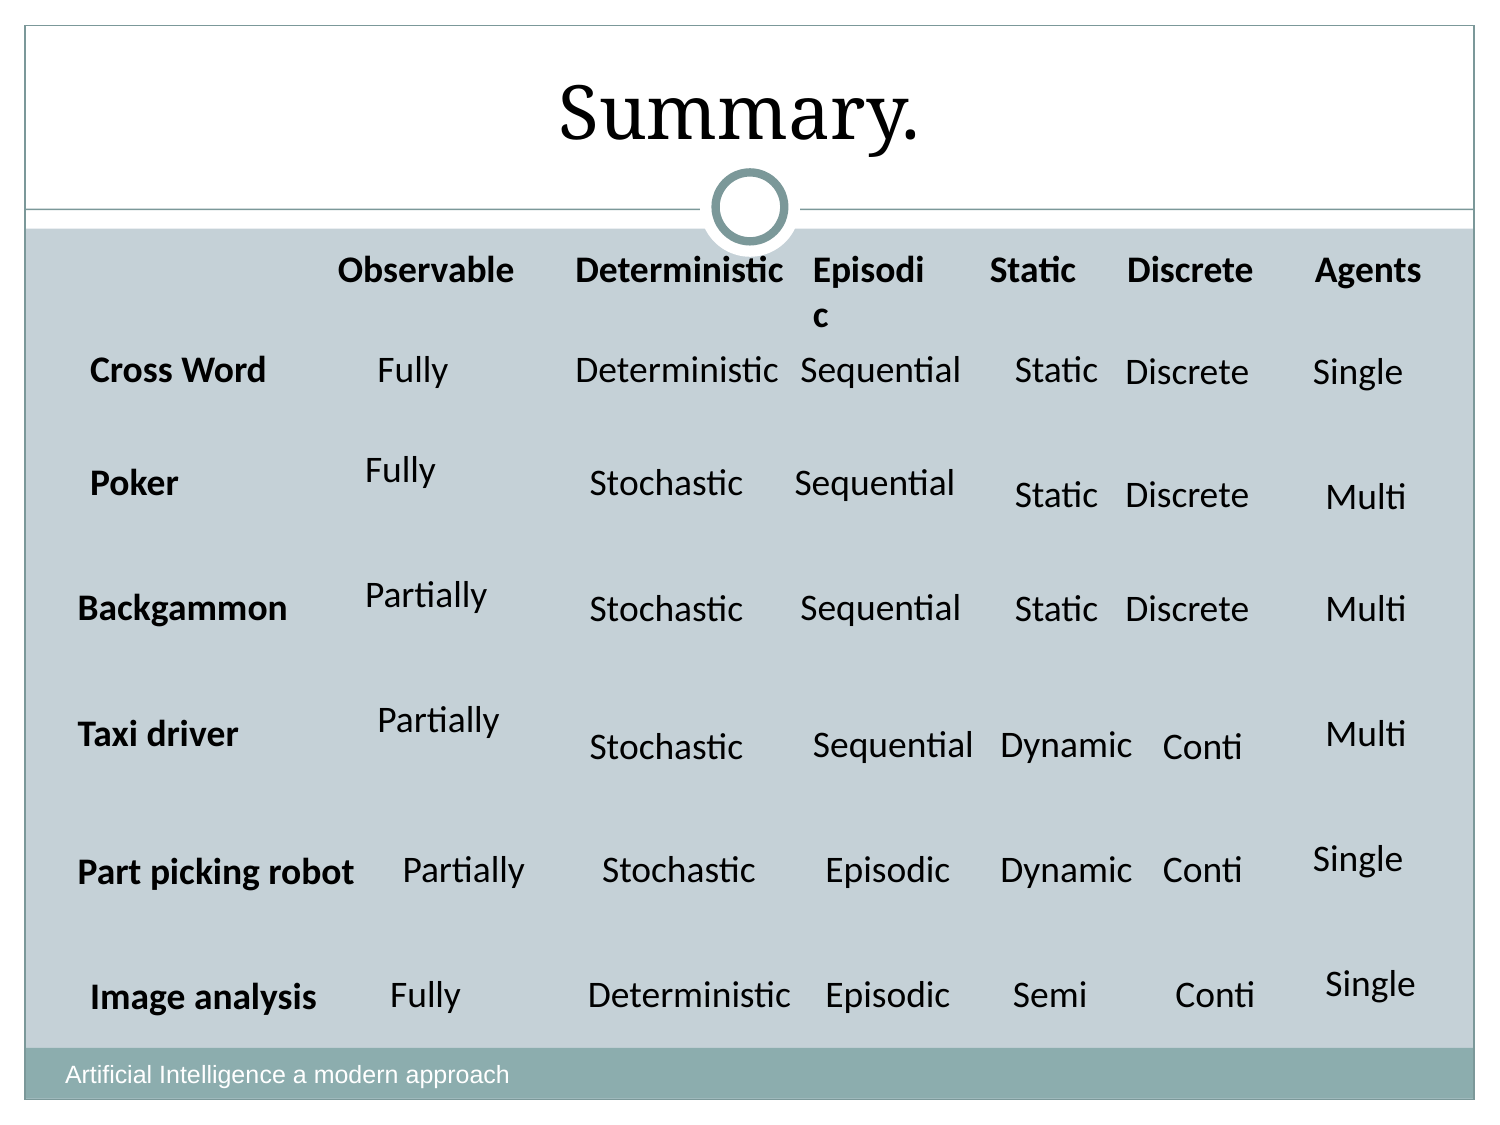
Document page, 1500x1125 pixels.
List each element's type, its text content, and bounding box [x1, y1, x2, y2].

text_box Multi [1310, 701, 1423, 763]
text_box Sequential [779, 450, 973, 511]
text_box Artificial Intelligence a modern approach [49, 1051, 638, 1112]
text_box Poker [75, 450, 195, 511]
text_box Dynamic [985, 837, 1147, 899]
text_box Agents [1299, 237, 1438, 299]
text_box Taxi driver [62, 701, 256, 763]
text_box Discrete [1110, 576, 1267, 638]
text_box Stochastic [574, 714, 761, 775]
text_box Discrete [1110, 339, 1267, 400]
text_box Single [1310, 951, 1433, 1013]
text_box Multi [1310, 464, 1423, 525]
text_box Stochastic [587, 837, 773, 899]
text_box Static [974, 237, 1093, 299]
text_box Episodic [810, 837, 968, 899]
text_box Fully [374, 962, 486, 1024]
text_box Dynamic [985, 712, 1150, 774]
text_box Partially [387, 837, 543, 899]
text_box Partially [350, 562, 506, 624]
text_box Observable [322, 237, 531, 299]
text_box Sequential [785, 337, 979, 399]
text_box Episodic [797, 237, 956, 299]
text_box Deterministic [572, 962, 809, 1024]
text_box Single [1297, 826, 1420, 888]
text_box Partially [362, 687, 518, 749]
text_box Stochastic [574, 576, 761, 638]
text_box Static [999, 576, 1110, 638]
text_box Single [1297, 339, 1420, 400]
text_box Static [999, 337, 1115, 399]
text_box Sequential [785, 575, 979, 636]
text_box Conti [1160, 962, 1272, 1024]
text_box Semi [997, 962, 1104, 1024]
text_box Part picking robot [62, 839, 380, 900]
text_box Episodic [810, 962, 968, 1024]
text_box Multi [1310, 576, 1423, 638]
text_box Deterministic [560, 237, 797, 299]
text_box Fully [349, 437, 461, 499]
text_box Fully [362, 337, 474, 399]
title Summary. [49, 37, 1450, 162]
text_box Deterministic [560, 337, 785, 399]
text_box Conti [1147, 837, 1260, 899]
text_box Stochastic [574, 450, 761, 511]
text_box Discrete [1112, 237, 1270, 299]
text_box Backgammon [62, 575, 305, 636]
text_box Cross Word [75, 337, 284, 399]
text_box Image analysis [75, 964, 334, 1025]
text_box Discrete [1110, 462, 1267, 524]
text_box Conti [1147, 714, 1260, 775]
text_box Sequential [797, 712, 985, 774]
text_box Static [999, 462, 1110, 524]
